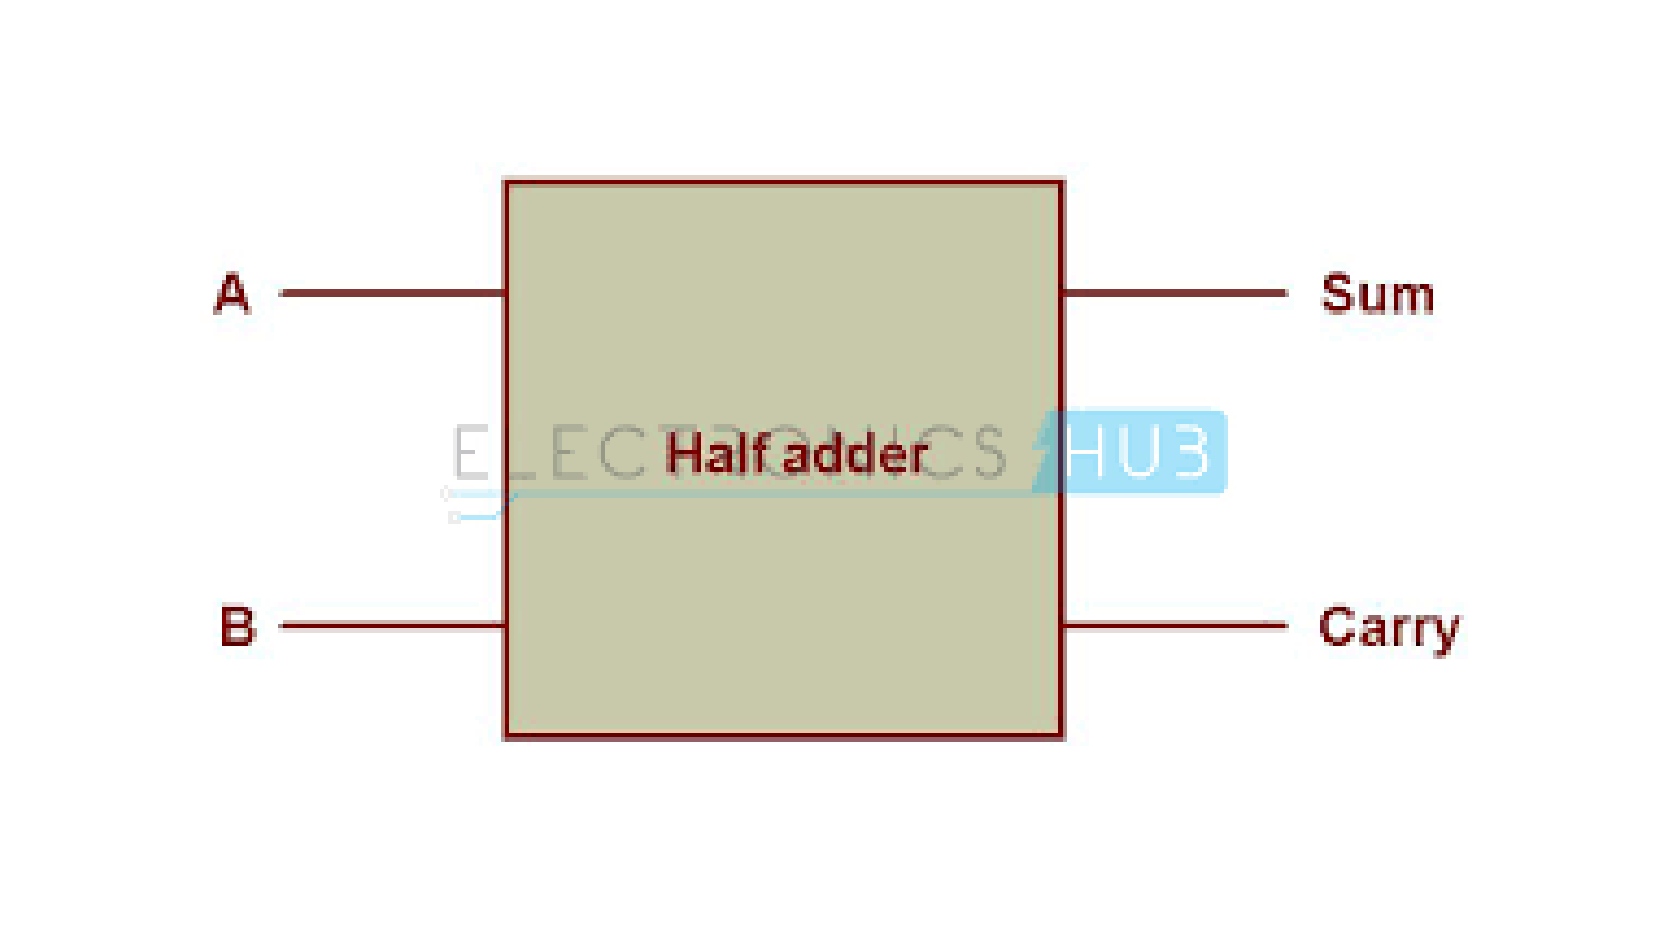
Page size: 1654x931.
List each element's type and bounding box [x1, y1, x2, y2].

picture [157, 106, 1512, 812]
